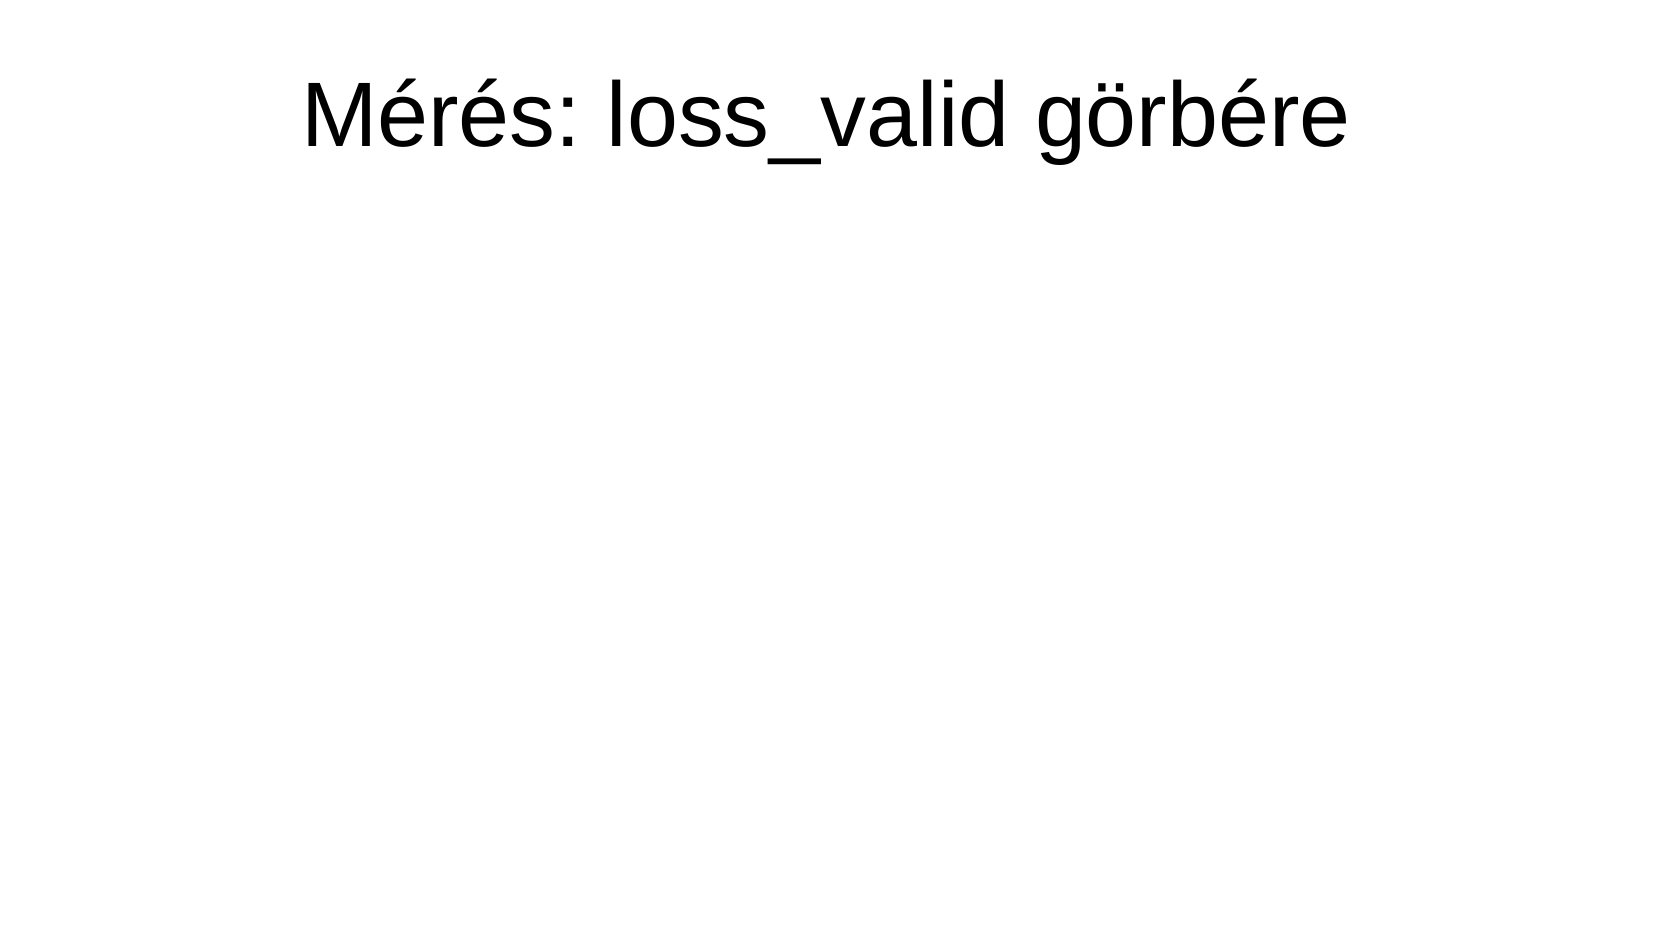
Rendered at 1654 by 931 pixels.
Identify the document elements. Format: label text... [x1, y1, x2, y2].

title Mérés: loss_valid görbére [82, 37, 1571, 193]
